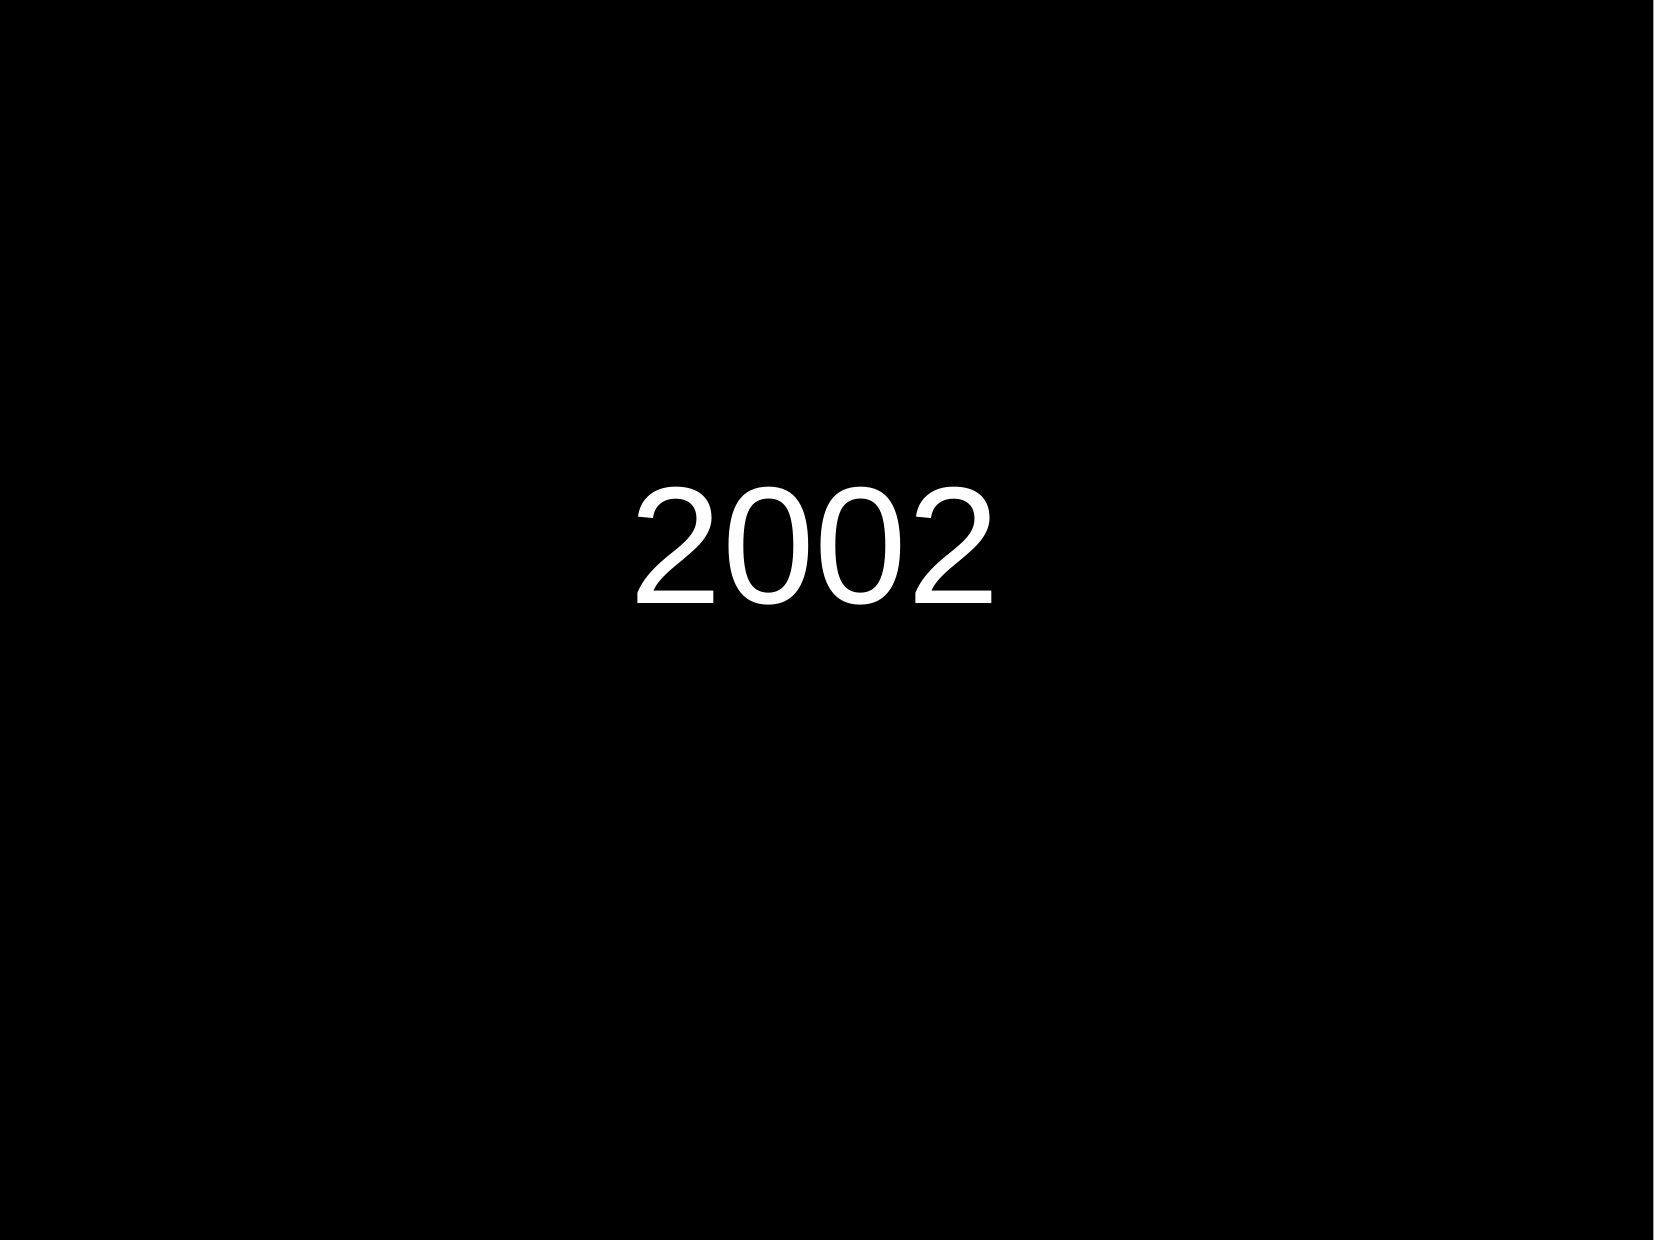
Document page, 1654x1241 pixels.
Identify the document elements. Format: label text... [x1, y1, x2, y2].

title 2002 [70, 421, 1560, 671]
